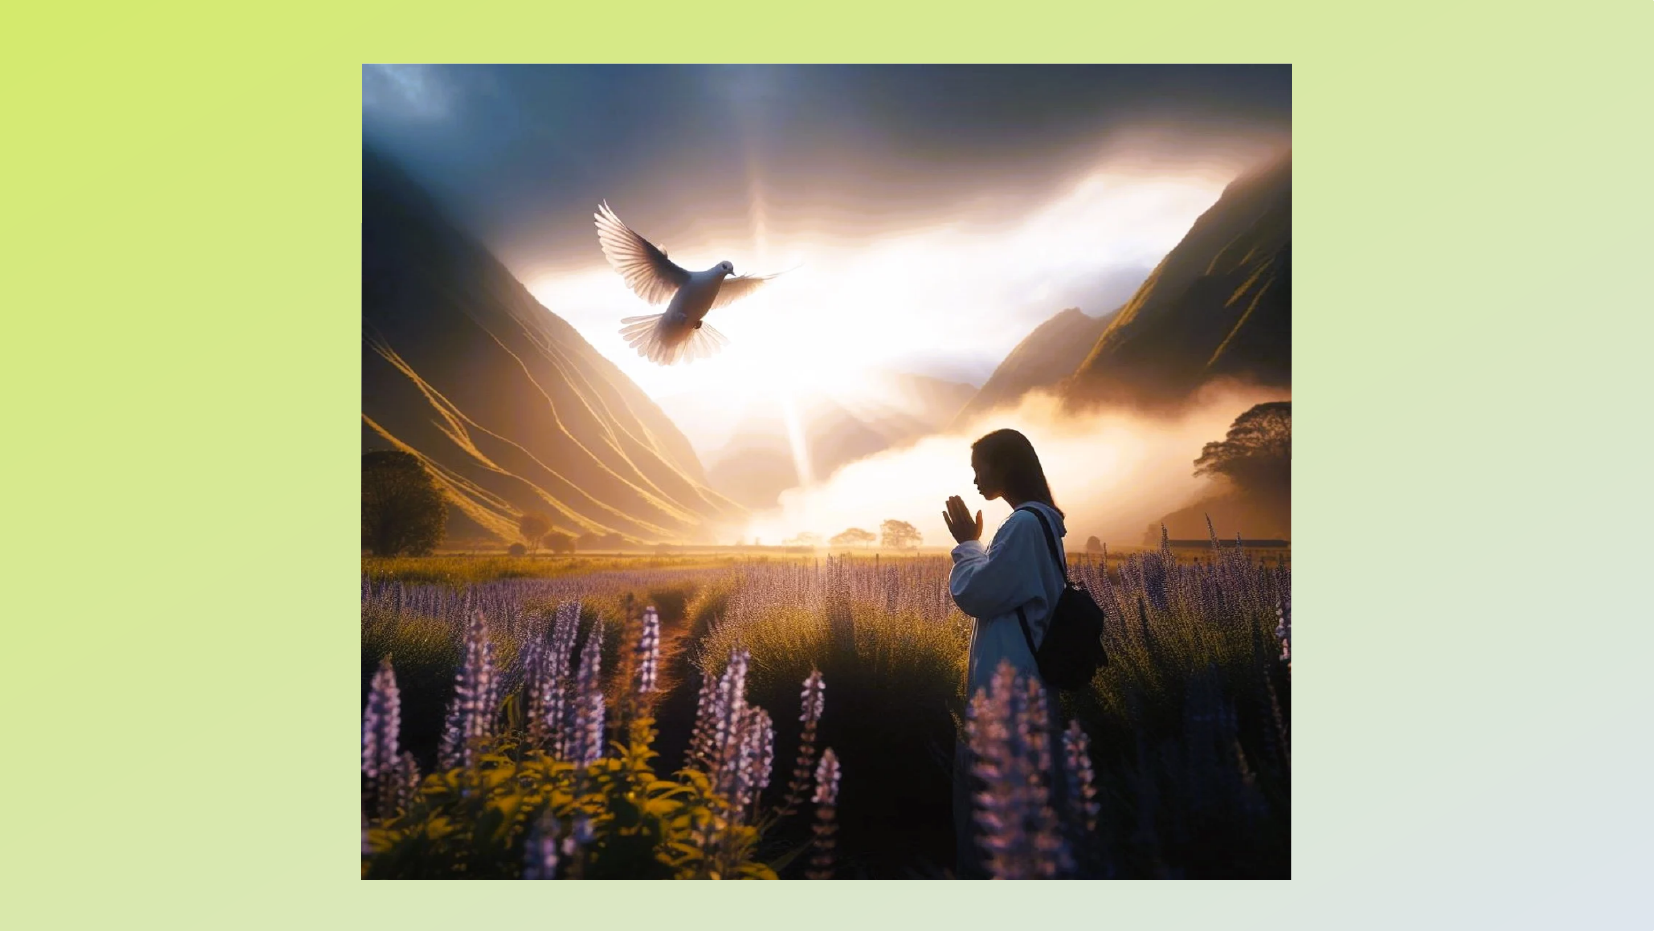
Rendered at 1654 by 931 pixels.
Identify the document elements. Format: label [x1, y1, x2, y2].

picture [360, 63, 1292, 880]
